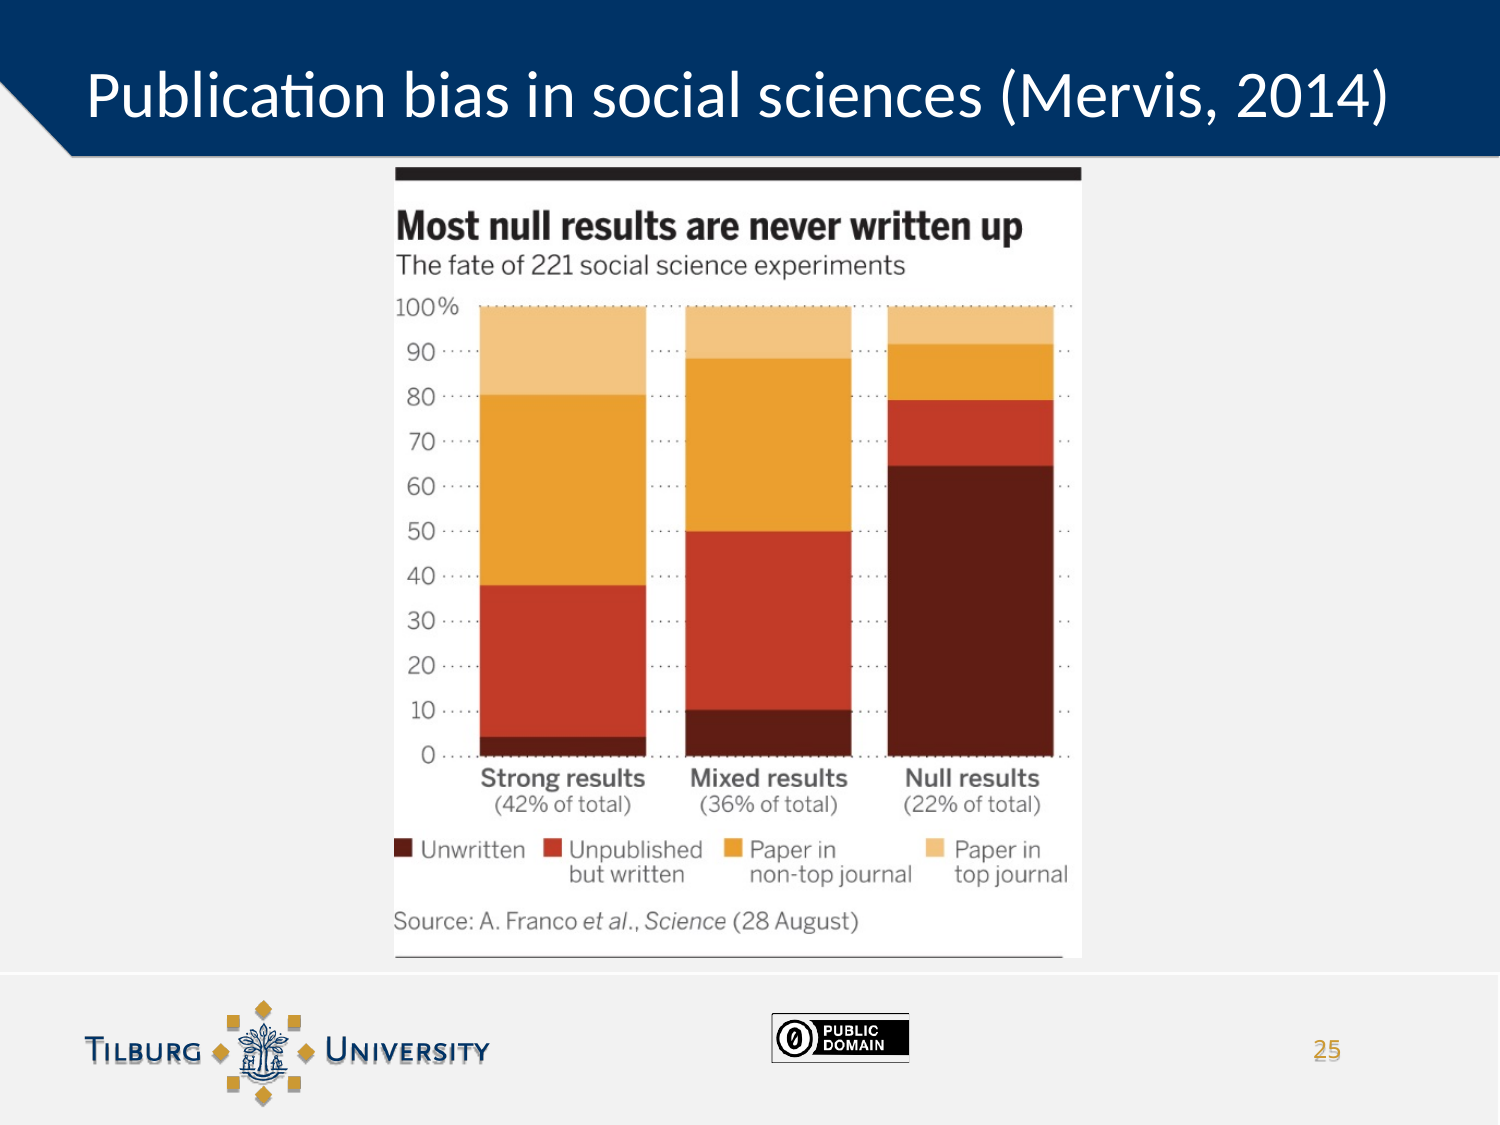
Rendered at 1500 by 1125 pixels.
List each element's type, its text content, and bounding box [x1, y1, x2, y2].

picture [394, 167, 1082, 958]
text_box [1298, 1026, 1426, 1087]
text_box [772, 1014, 909, 1062]
text_box Publication bias in social sciences (Mervis, 2014) [71, 43, 1472, 140]
